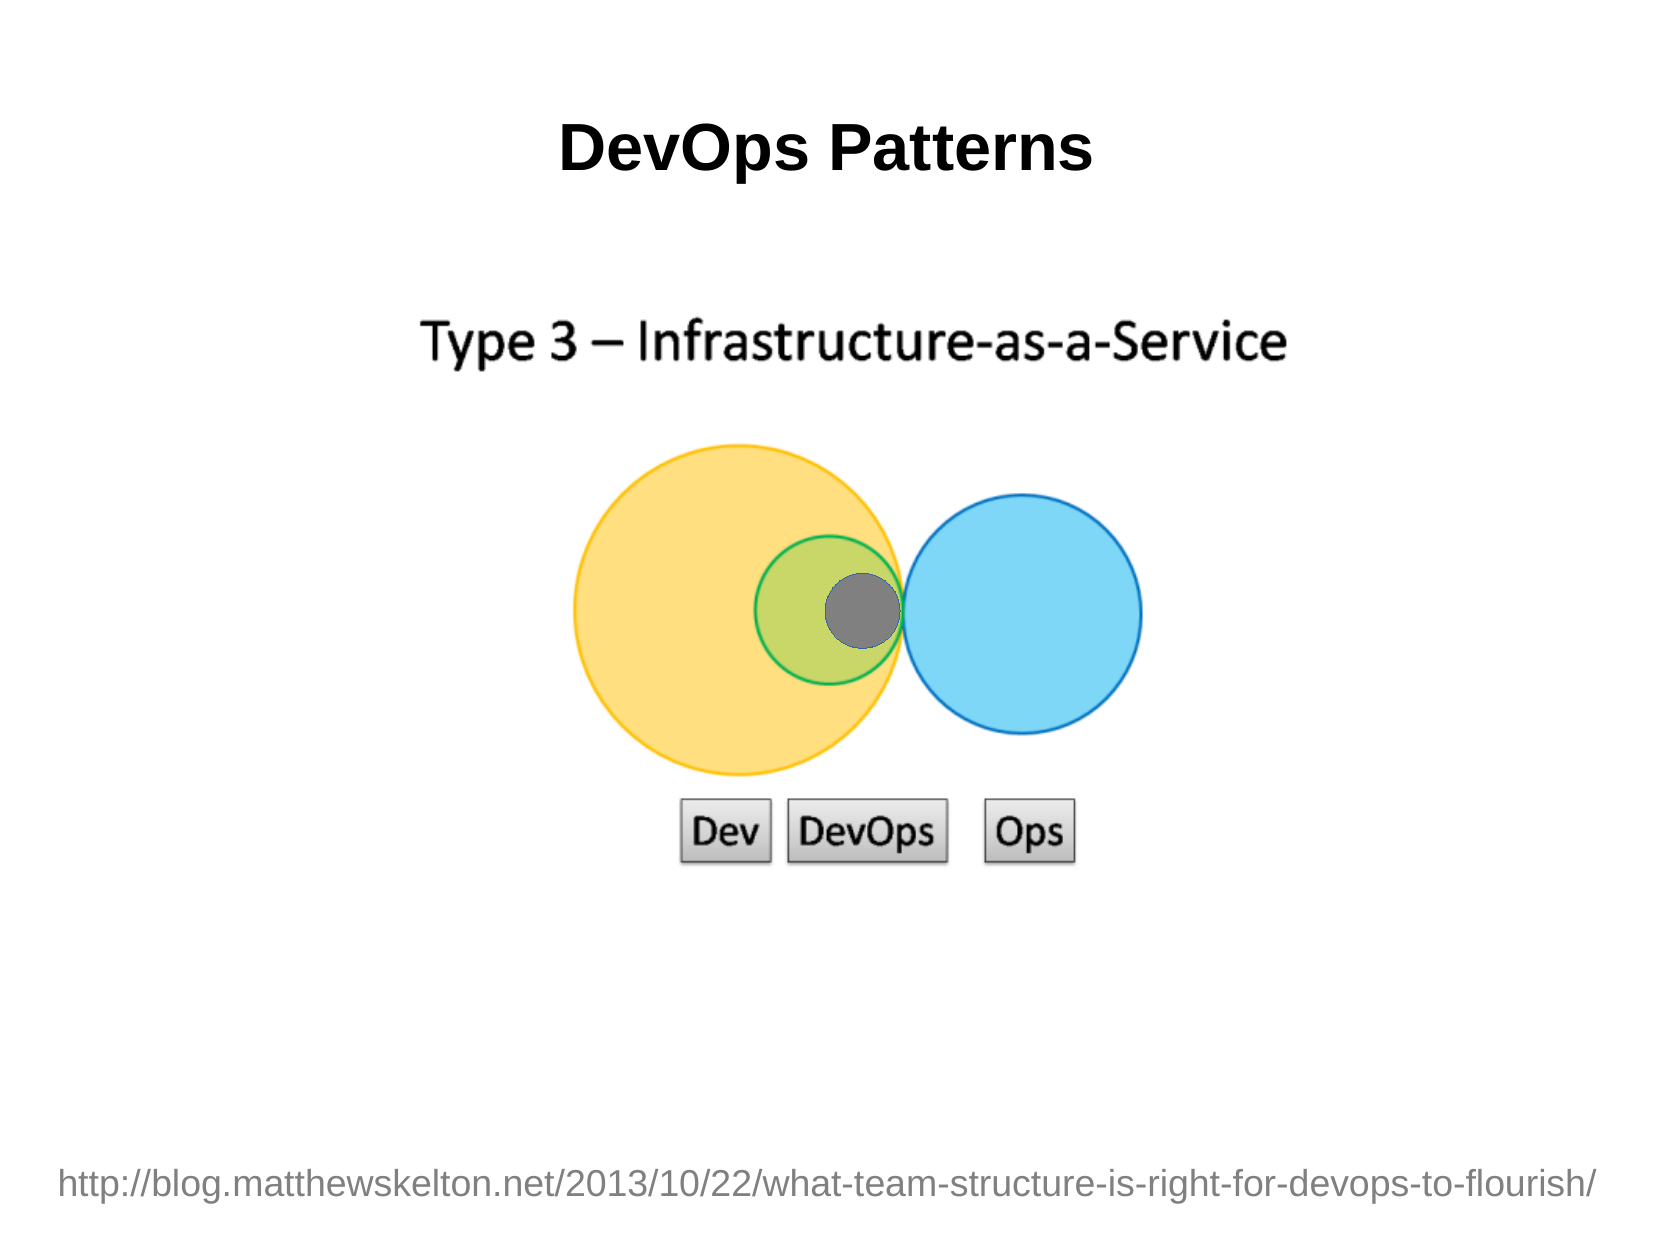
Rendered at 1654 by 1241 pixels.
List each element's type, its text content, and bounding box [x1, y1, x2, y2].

subtitle DevOps Patterns [82, 0, 1571, 628]
text_box http://blog.matthewskelton.net/2013/10/22/what-team-structure-is-right-for-devops-to-flourish/ [42, 1155, 1611, 1212]
text_box [825, 573, 901, 649]
picture [361, 248, 1346, 988]
